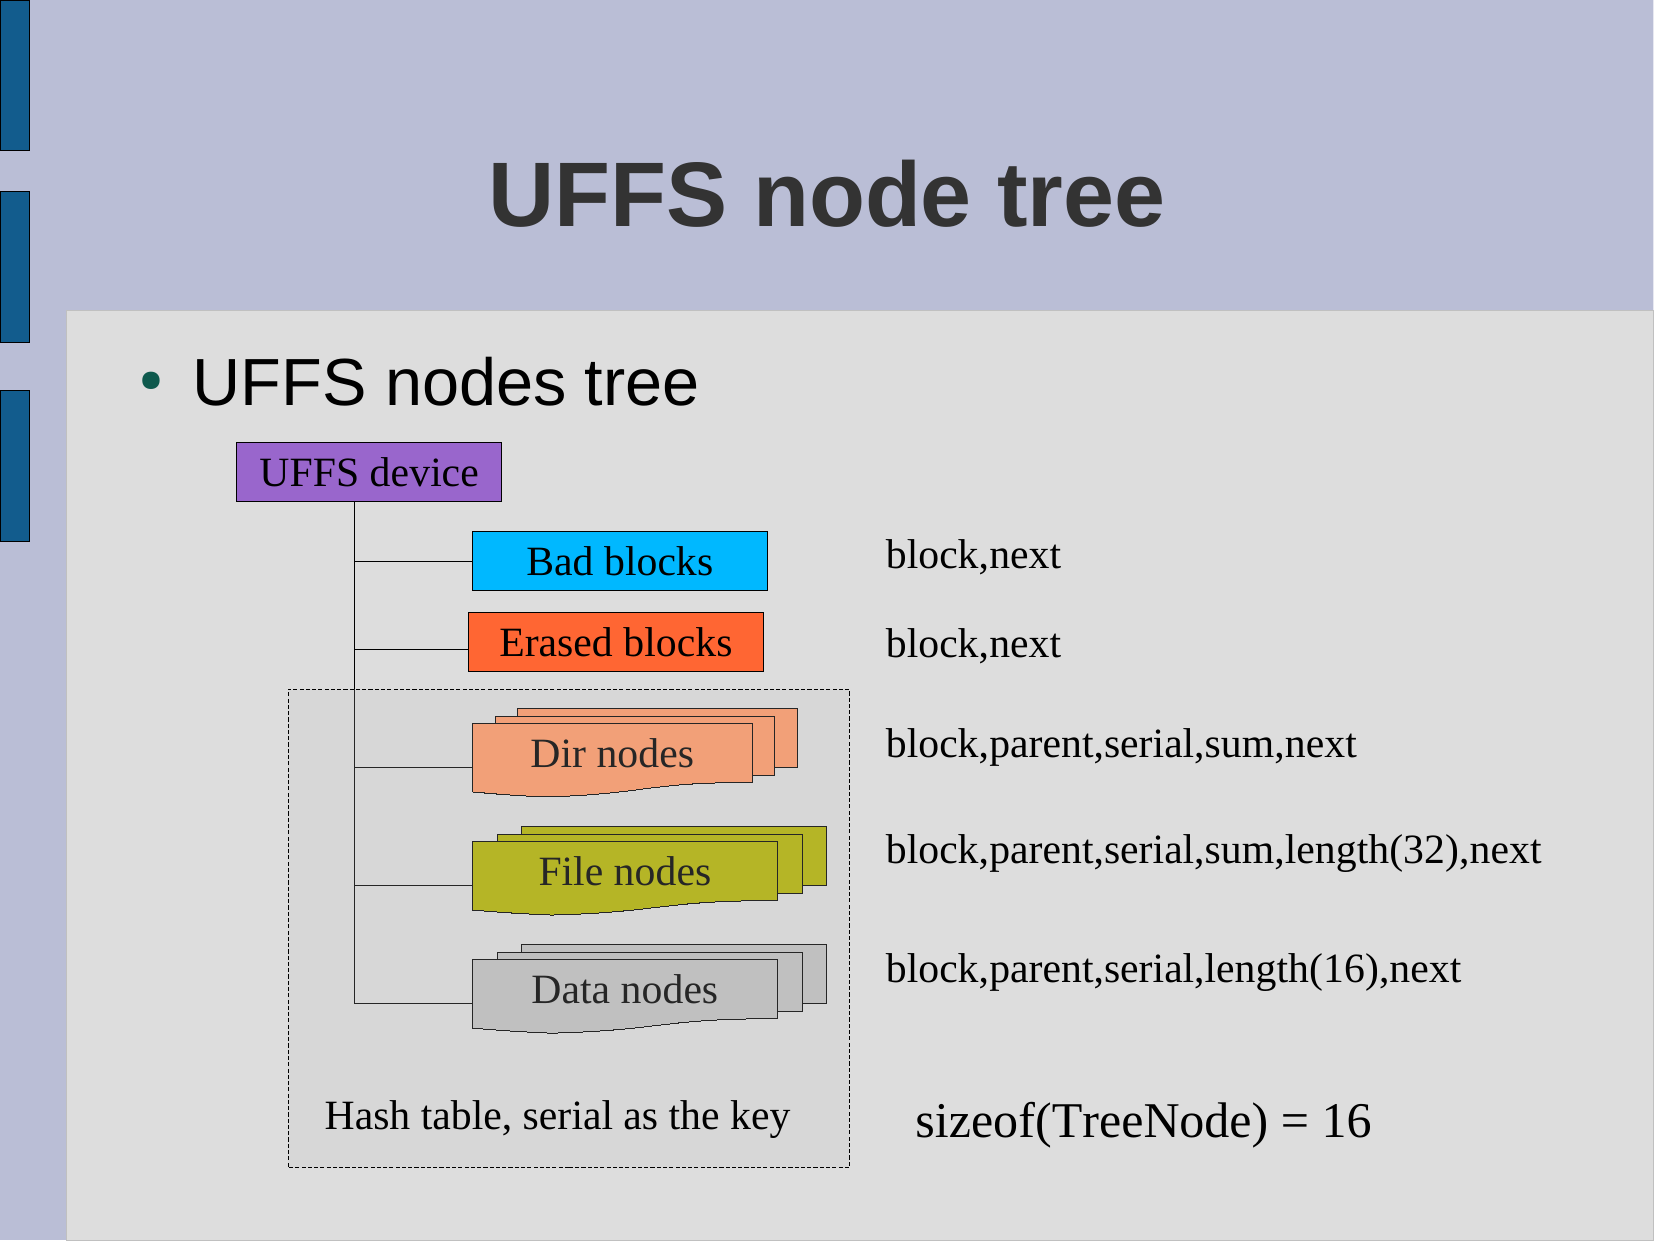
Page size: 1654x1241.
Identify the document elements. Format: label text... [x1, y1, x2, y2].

text_box UFFS device [236, 442, 502, 502]
title UFFS node tree [121, 91, 1534, 299]
text_box block,parent,serial,length(16),next [885, 944, 1477, 992]
text_box sizeof(TreeNode) = 16 [915, 1092, 1418, 1148]
text_box block,parent,serial,sum,length(32),next [885, 826, 1565, 874]
text_box Bad blocks [472, 531, 768, 591]
text_box block,next [885, 531, 1211, 578]
text_box [288, 689, 850, 1168]
list UFFS nodes tree [121, 344, 1534, 1127]
text_box block,next [885, 620, 1241, 667]
text_box Erased blocks [468, 612, 764, 672]
text_box Hash table, serial as the key [324, 1092, 915, 1139]
text_box block,parent,serial,sum,next [885, 720, 1418, 767]
